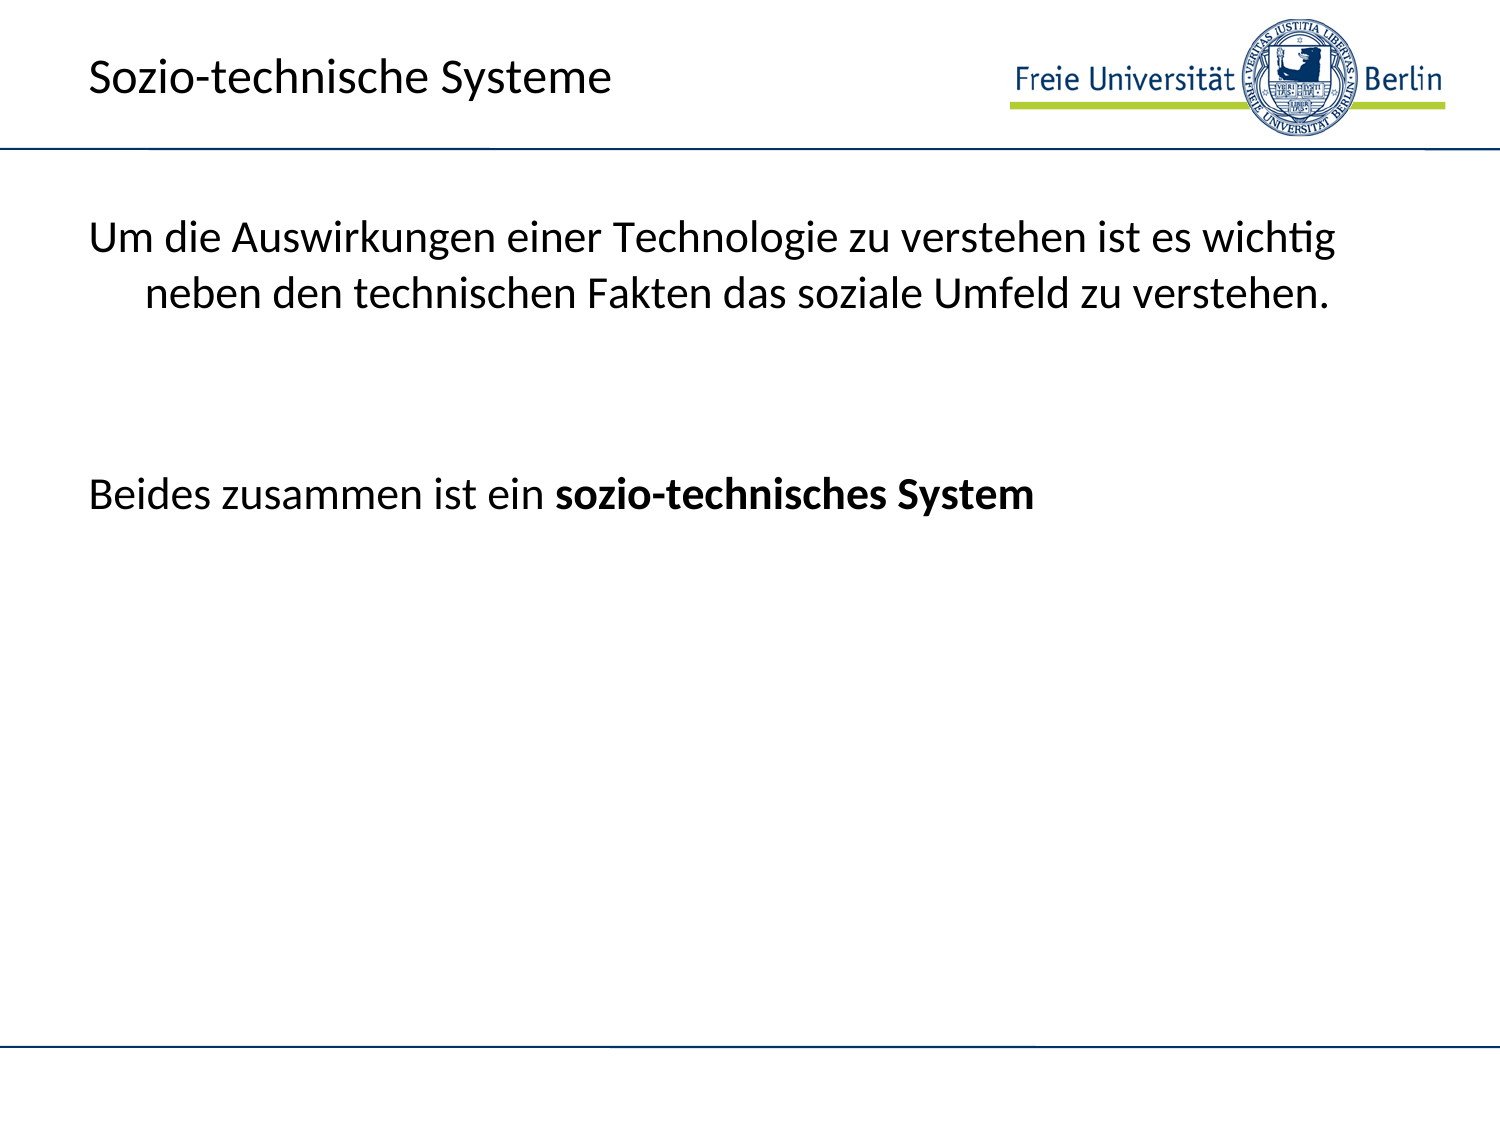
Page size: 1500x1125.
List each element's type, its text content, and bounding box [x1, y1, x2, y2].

picture [1009, 19, 1446, 137]
title Sozio-technische Systeme [88, 12, 974, 135]
list Um die Auswirkungen einer Technologie zu verstehen ist es wichtig neben den technischen Fakten das soziale Umfeld zu verstehen. Beides zusammen ist ein sozio-technisches System [88, 206, 1417, 1033]
